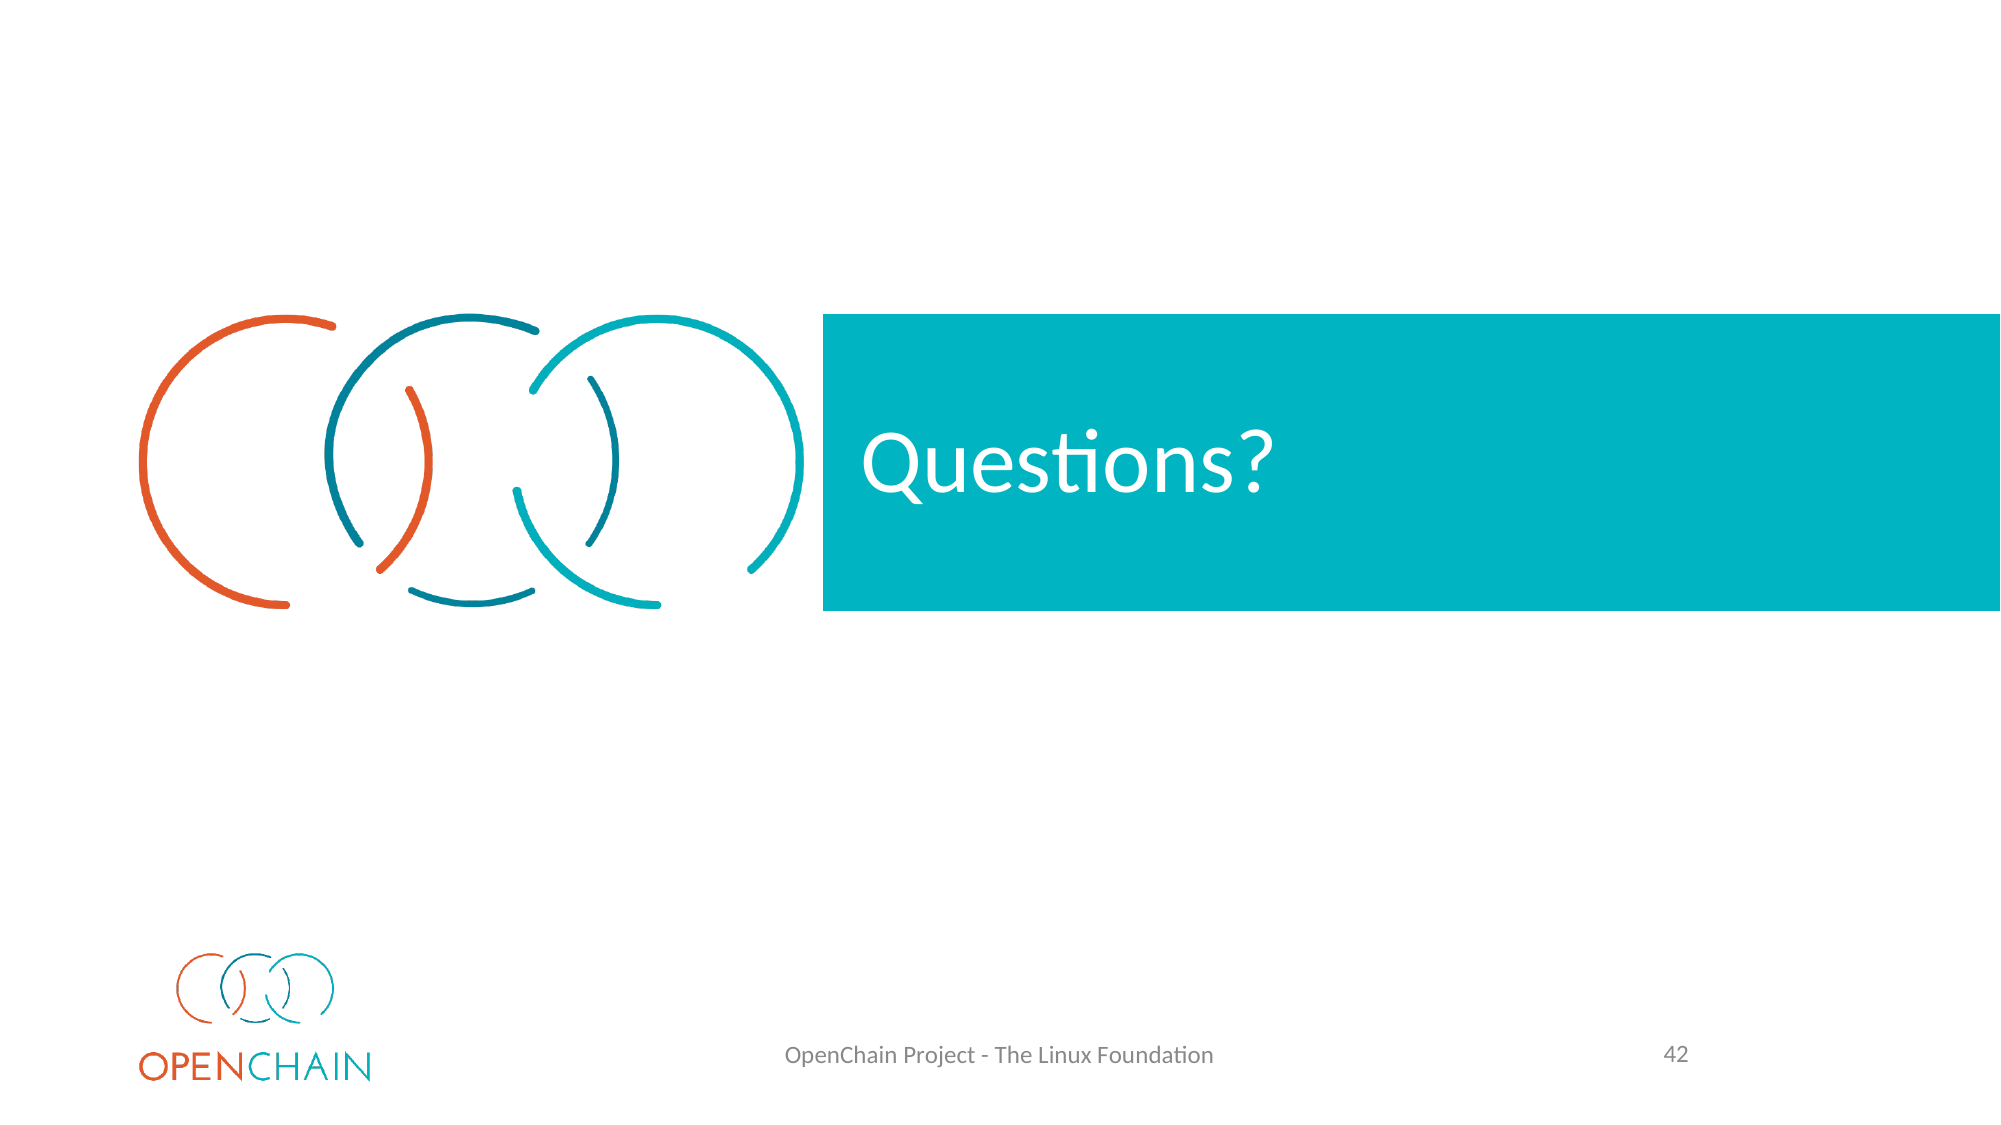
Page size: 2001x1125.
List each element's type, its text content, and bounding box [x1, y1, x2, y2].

text_box 42 [1648, 1022, 1863, 1083]
text_box OpenChain Project - The Linux Foundation [662, 1023, 1338, 1084]
title Questions? [845, 314, 2000, 611]
